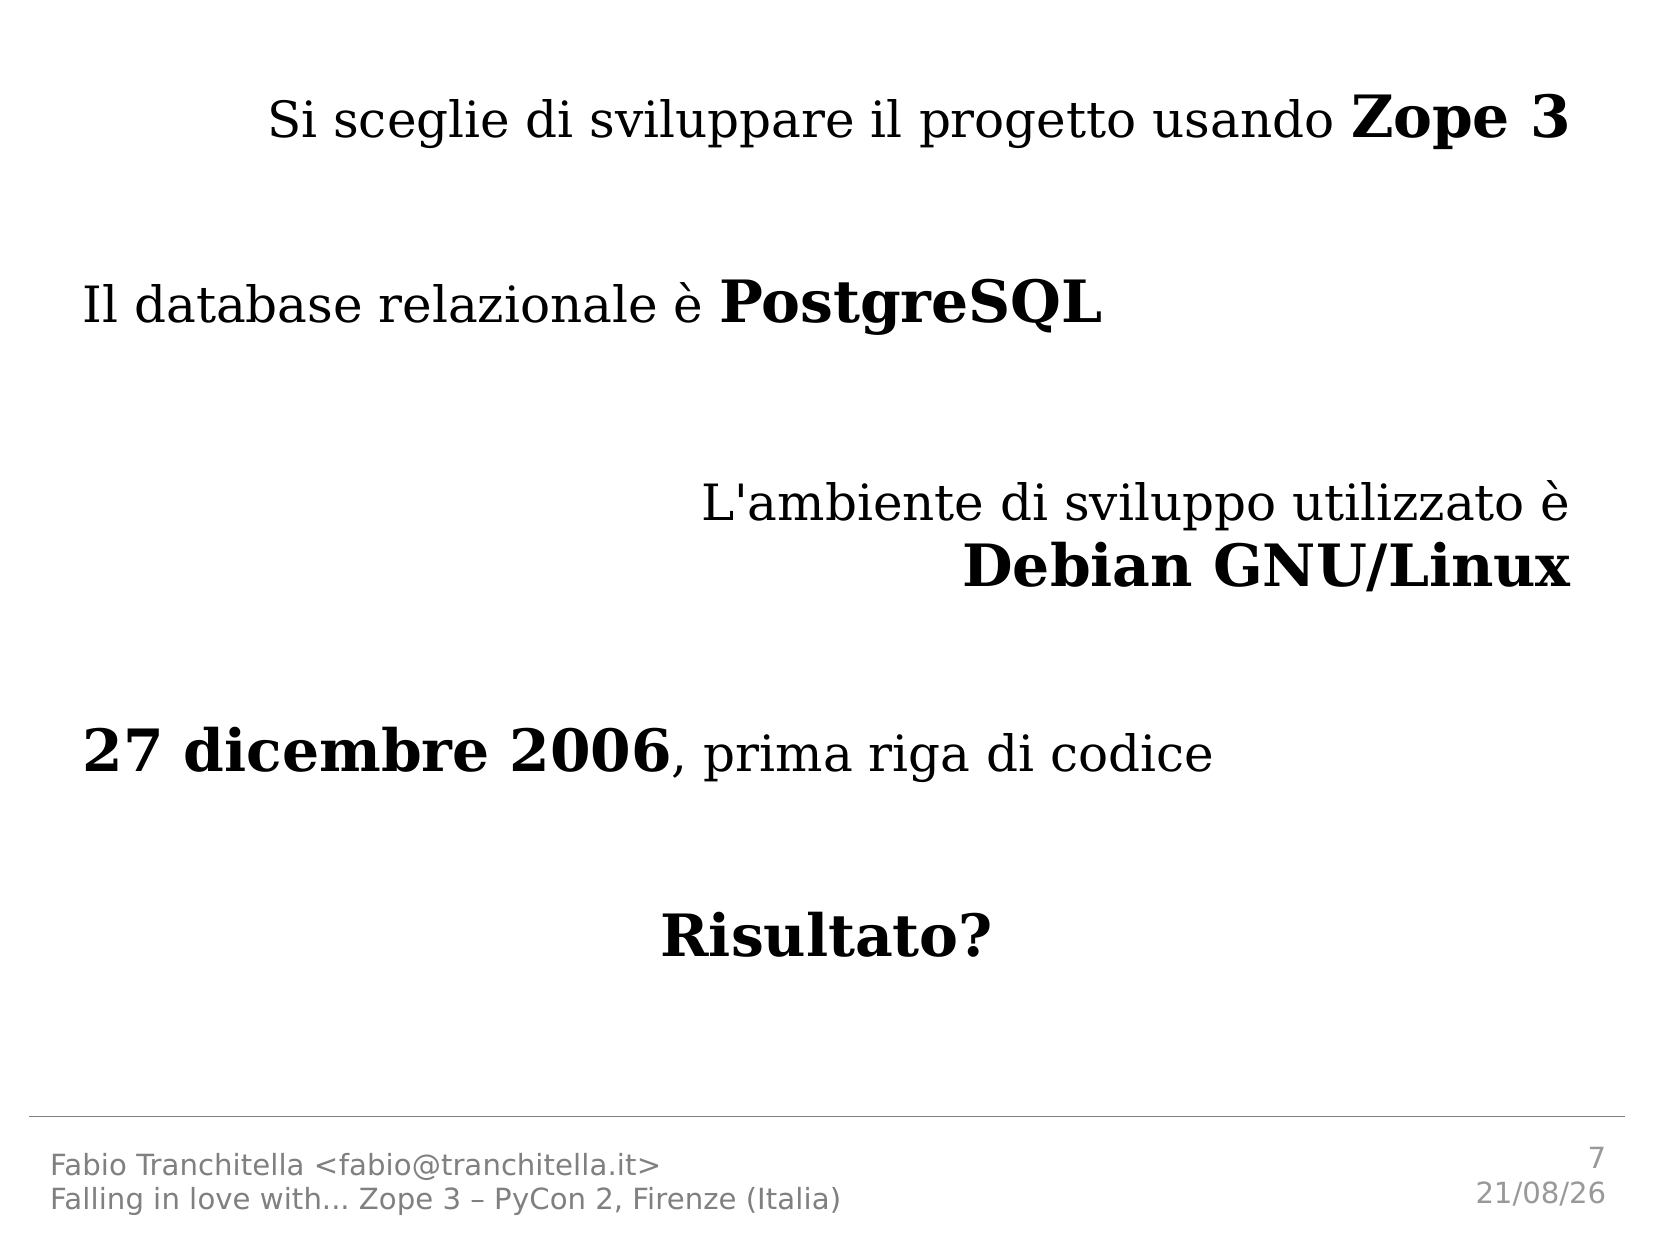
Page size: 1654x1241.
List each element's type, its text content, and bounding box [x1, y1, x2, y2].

subtitle Si sceglie di sviluppare il progetto usando Zope 3 Il database relazionale è PostgreSQL L'ambiente di sviluppo utilizzato è Debian GNU/Linux 27 dicembre 2006, prima riga di codice Risultato? [82, 59, 1571, 1063]
